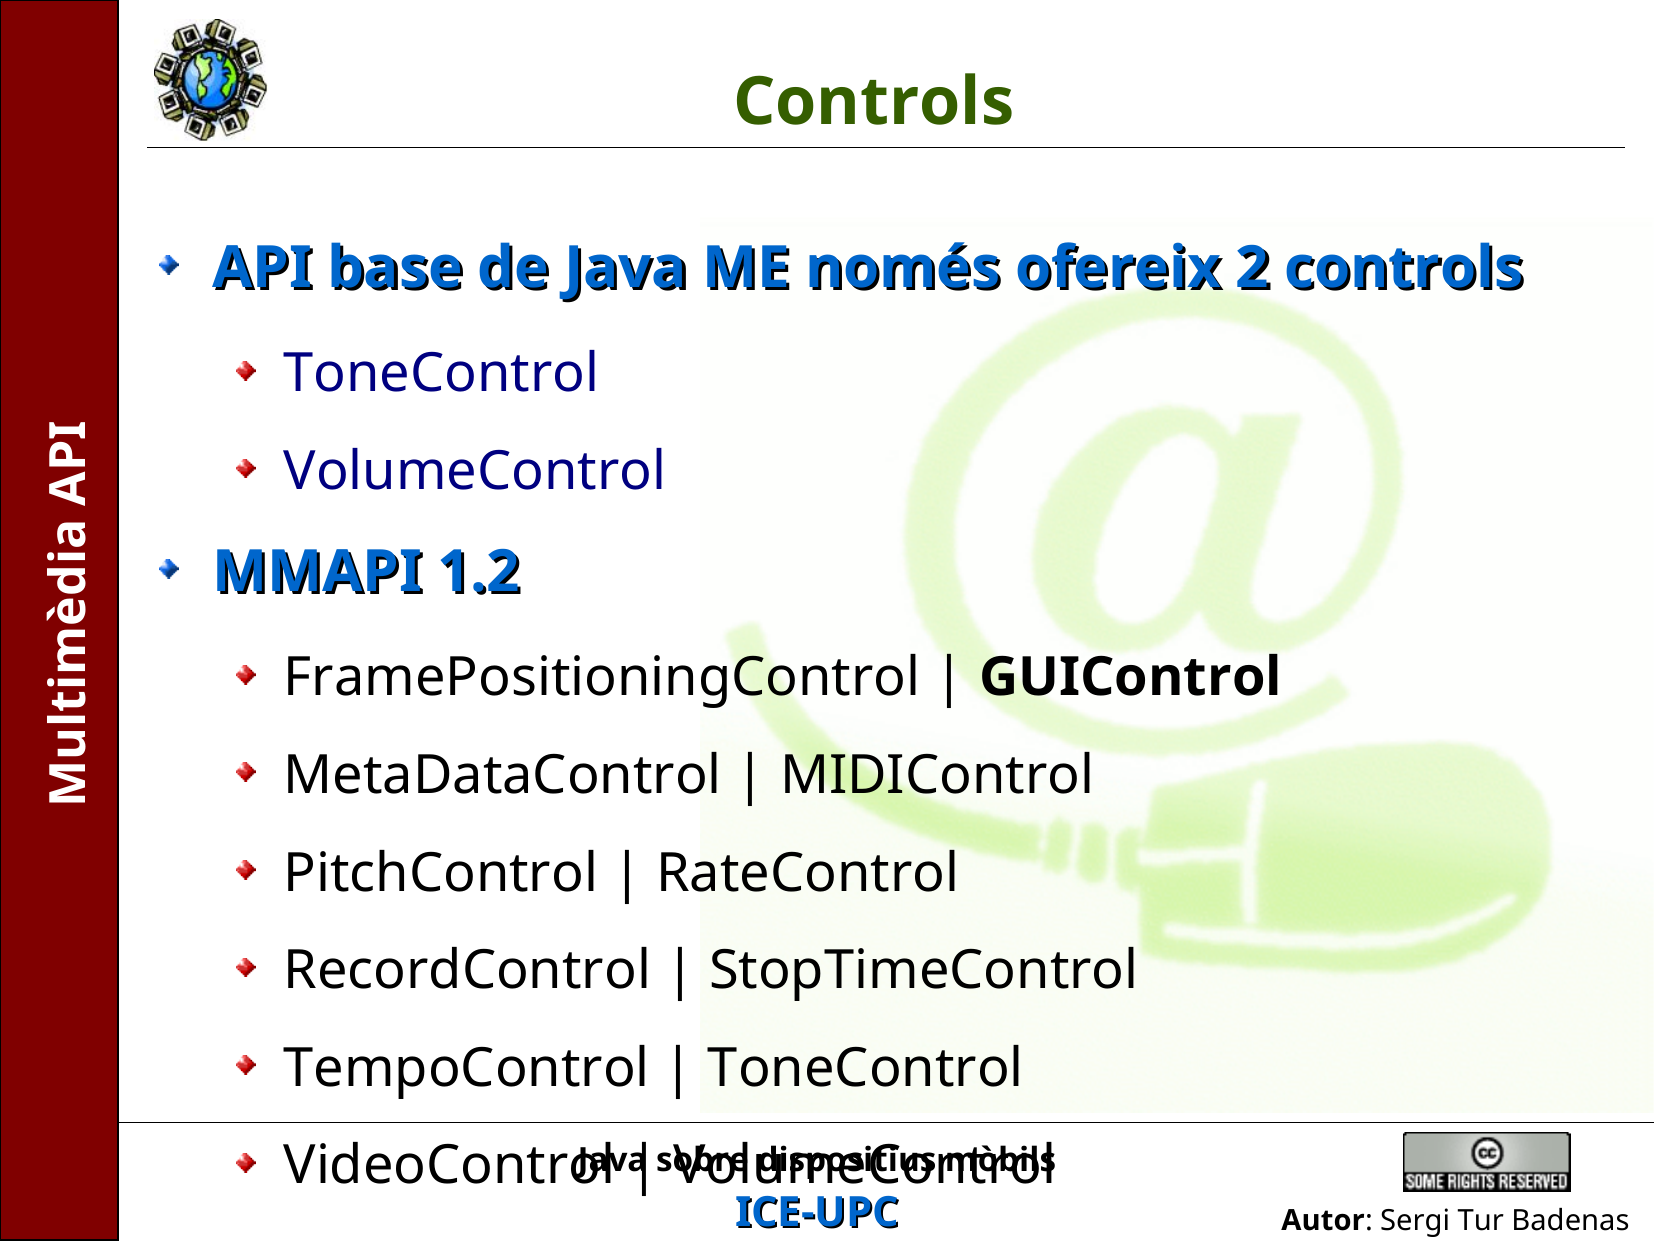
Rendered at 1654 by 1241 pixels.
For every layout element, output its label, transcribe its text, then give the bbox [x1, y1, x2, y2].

picture [1403, 1132, 1571, 1192]
picture [236, 1153, 256, 1173]
picture [700, 217, 1654, 1113]
title Controls [129, 56, 1619, 141]
list API base de Java ME només ofereix 2 controls ToneControl VolumeControl MMAPI 1.2 FramePositioningControl | GUIControl MetaDataControl | MIDIControl PitchControl | RateControl RecordControl | StopTimeControl TempoControl | ToneControl VideoControl | VolumeControl [141, 225, 1630, 1110]
picture [154, 19, 268, 56]
